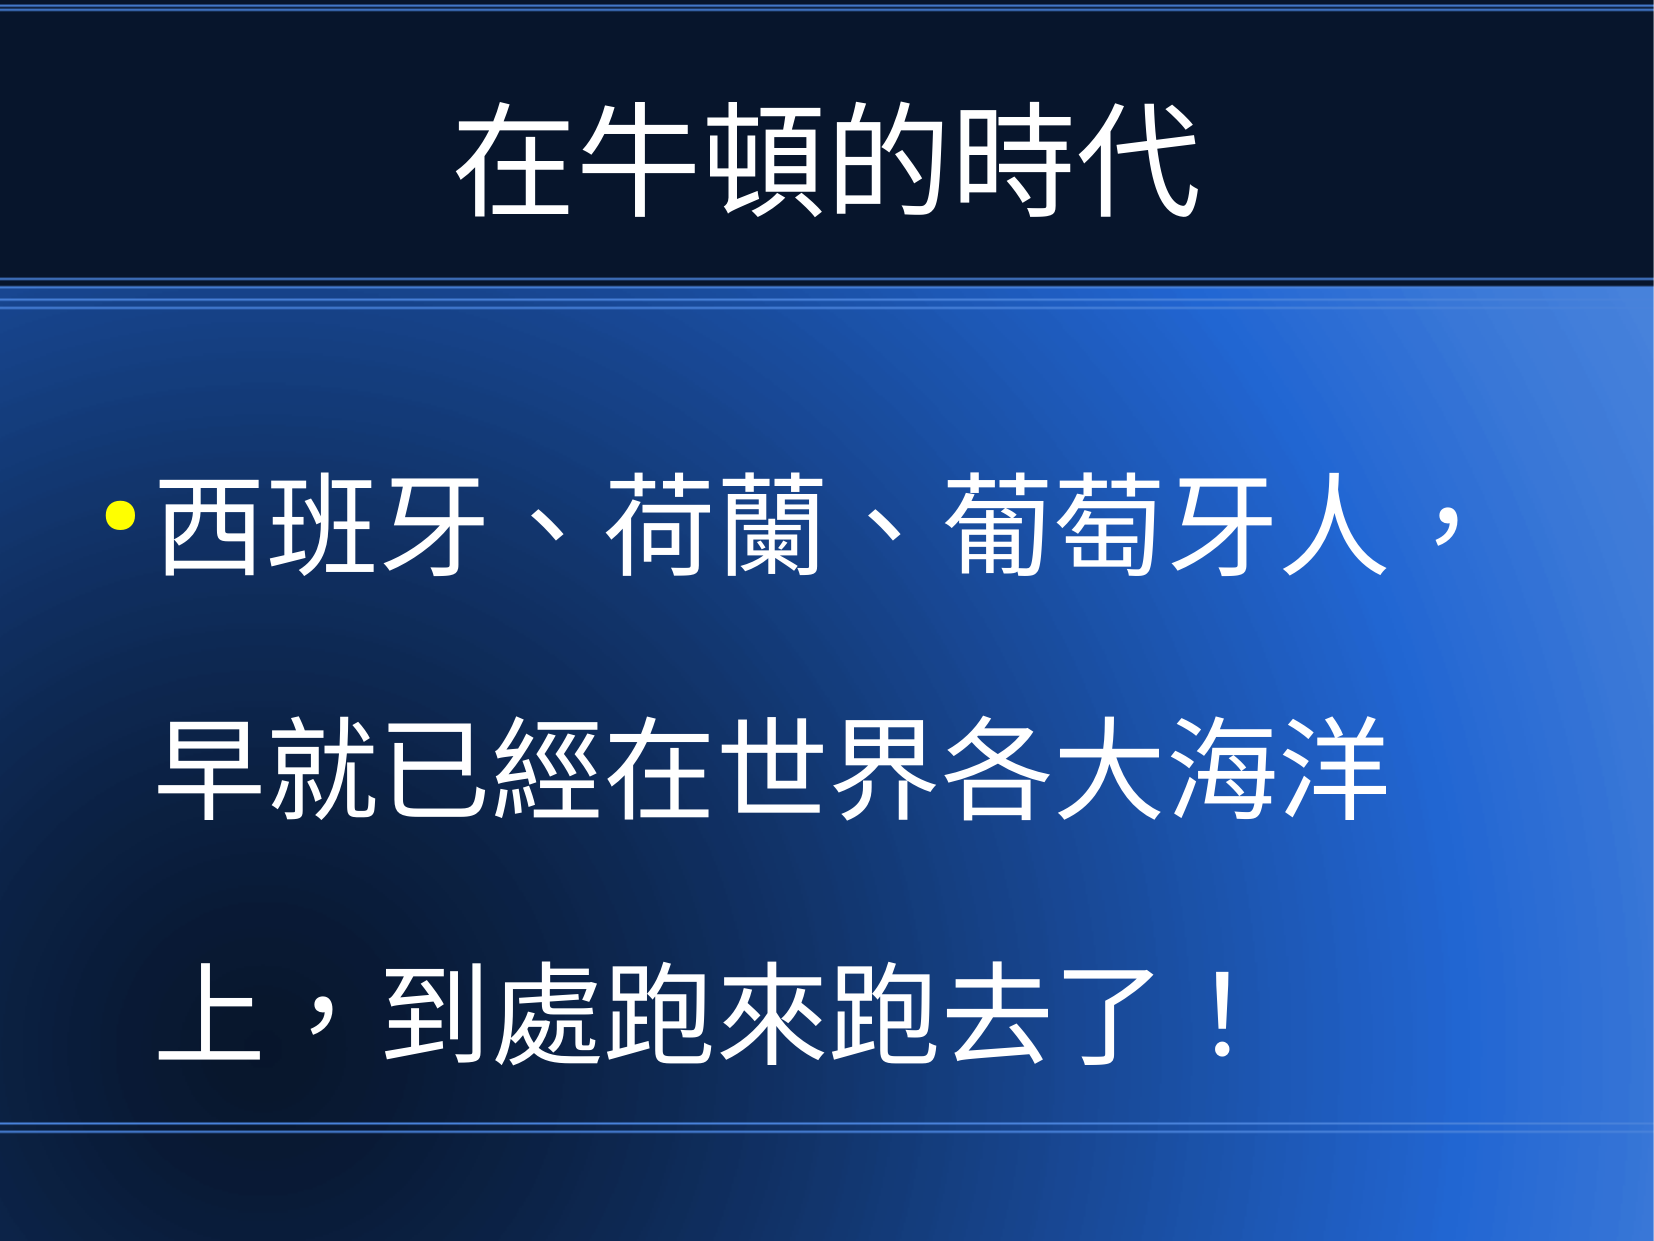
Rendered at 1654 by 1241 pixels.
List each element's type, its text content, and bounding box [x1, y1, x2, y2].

picture [0, 0, 1654, 1241]
list 西班牙、荷蘭、葡萄牙人，早就已經在世界各大海洋上，到處跑來跑去了！ [82, 355, 1571, 1241]
title 在牛頓的時代 [82, 49, 1571, 257]
